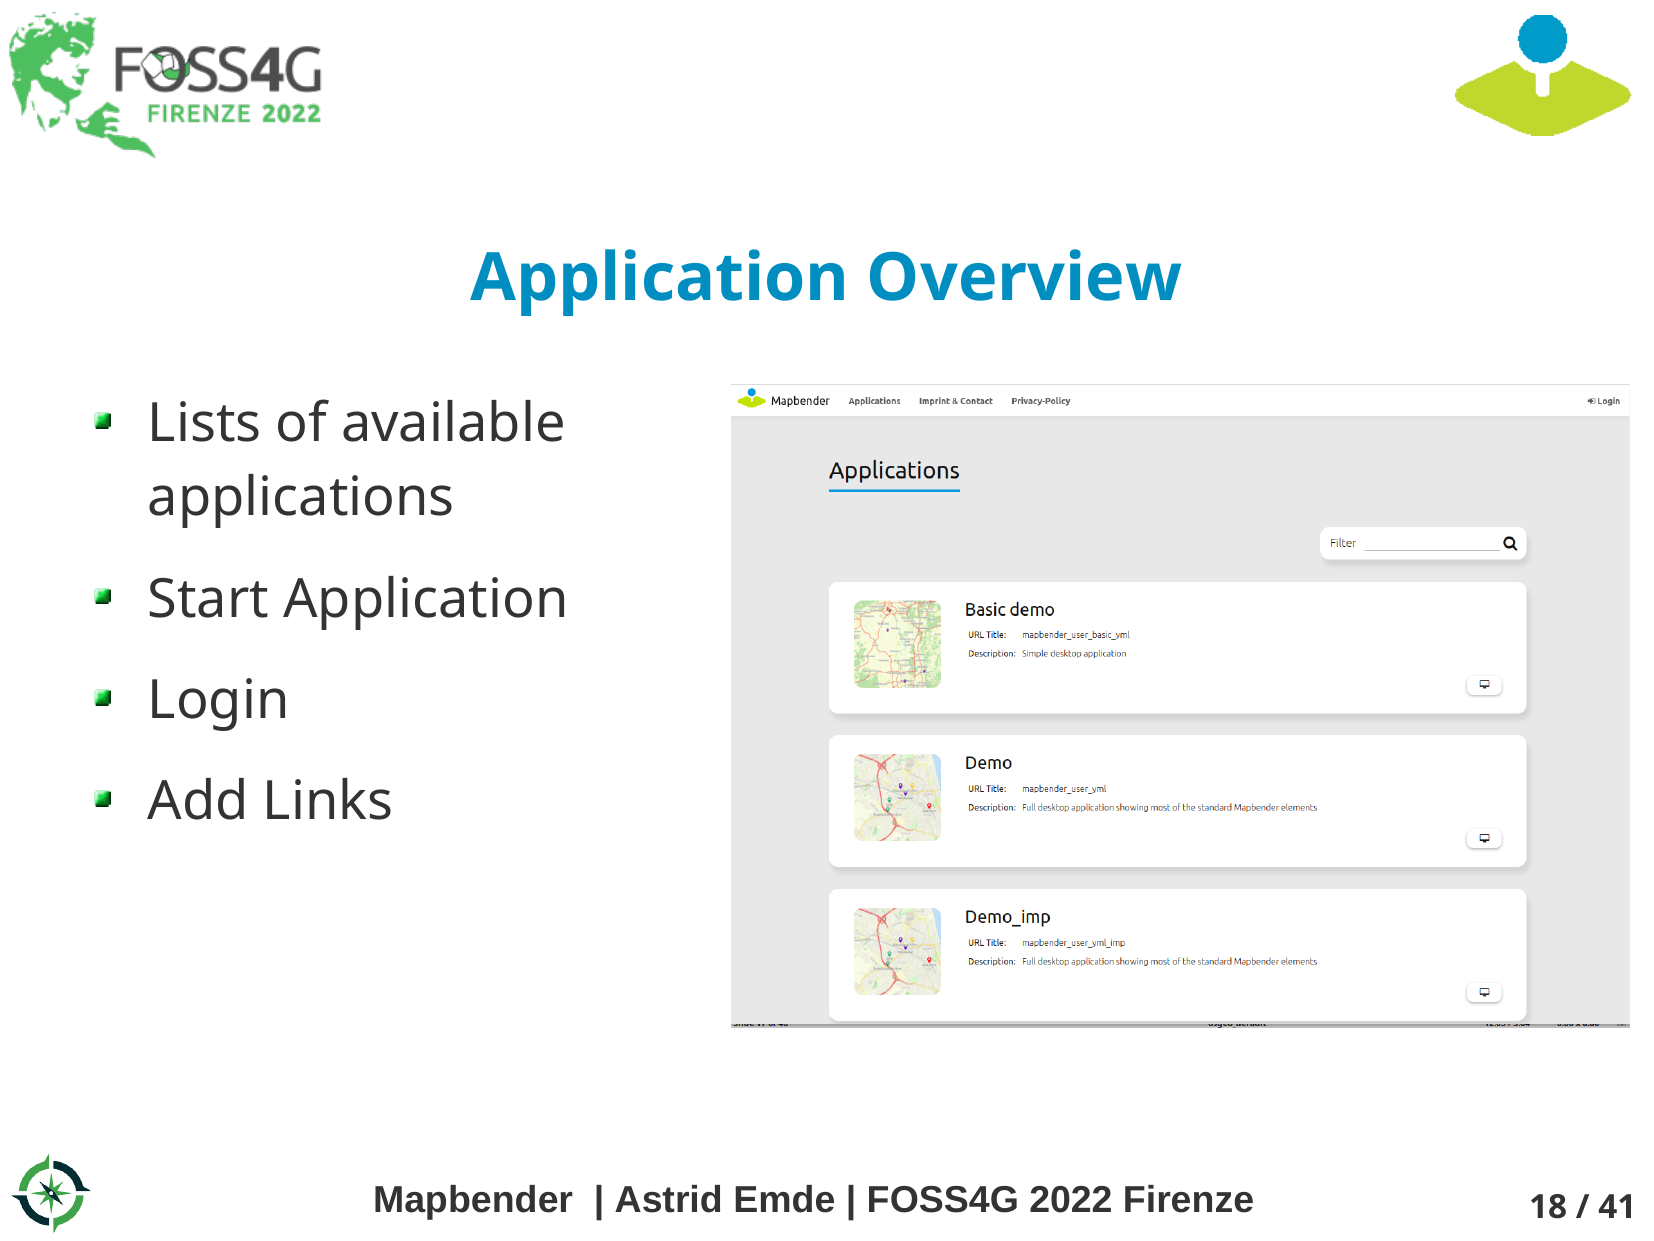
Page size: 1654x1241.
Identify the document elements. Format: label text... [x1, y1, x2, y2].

picture [731, 383, 1630, 1028]
title Application Overview [82, 200, 1571, 349]
picture [1455, 15, 1633, 136]
list Lists of available applications Start Application Login Add Links [76, 383, 803, 1203]
picture [10, 1152, 92, 1234]
picture [0, 12, 376, 158]
